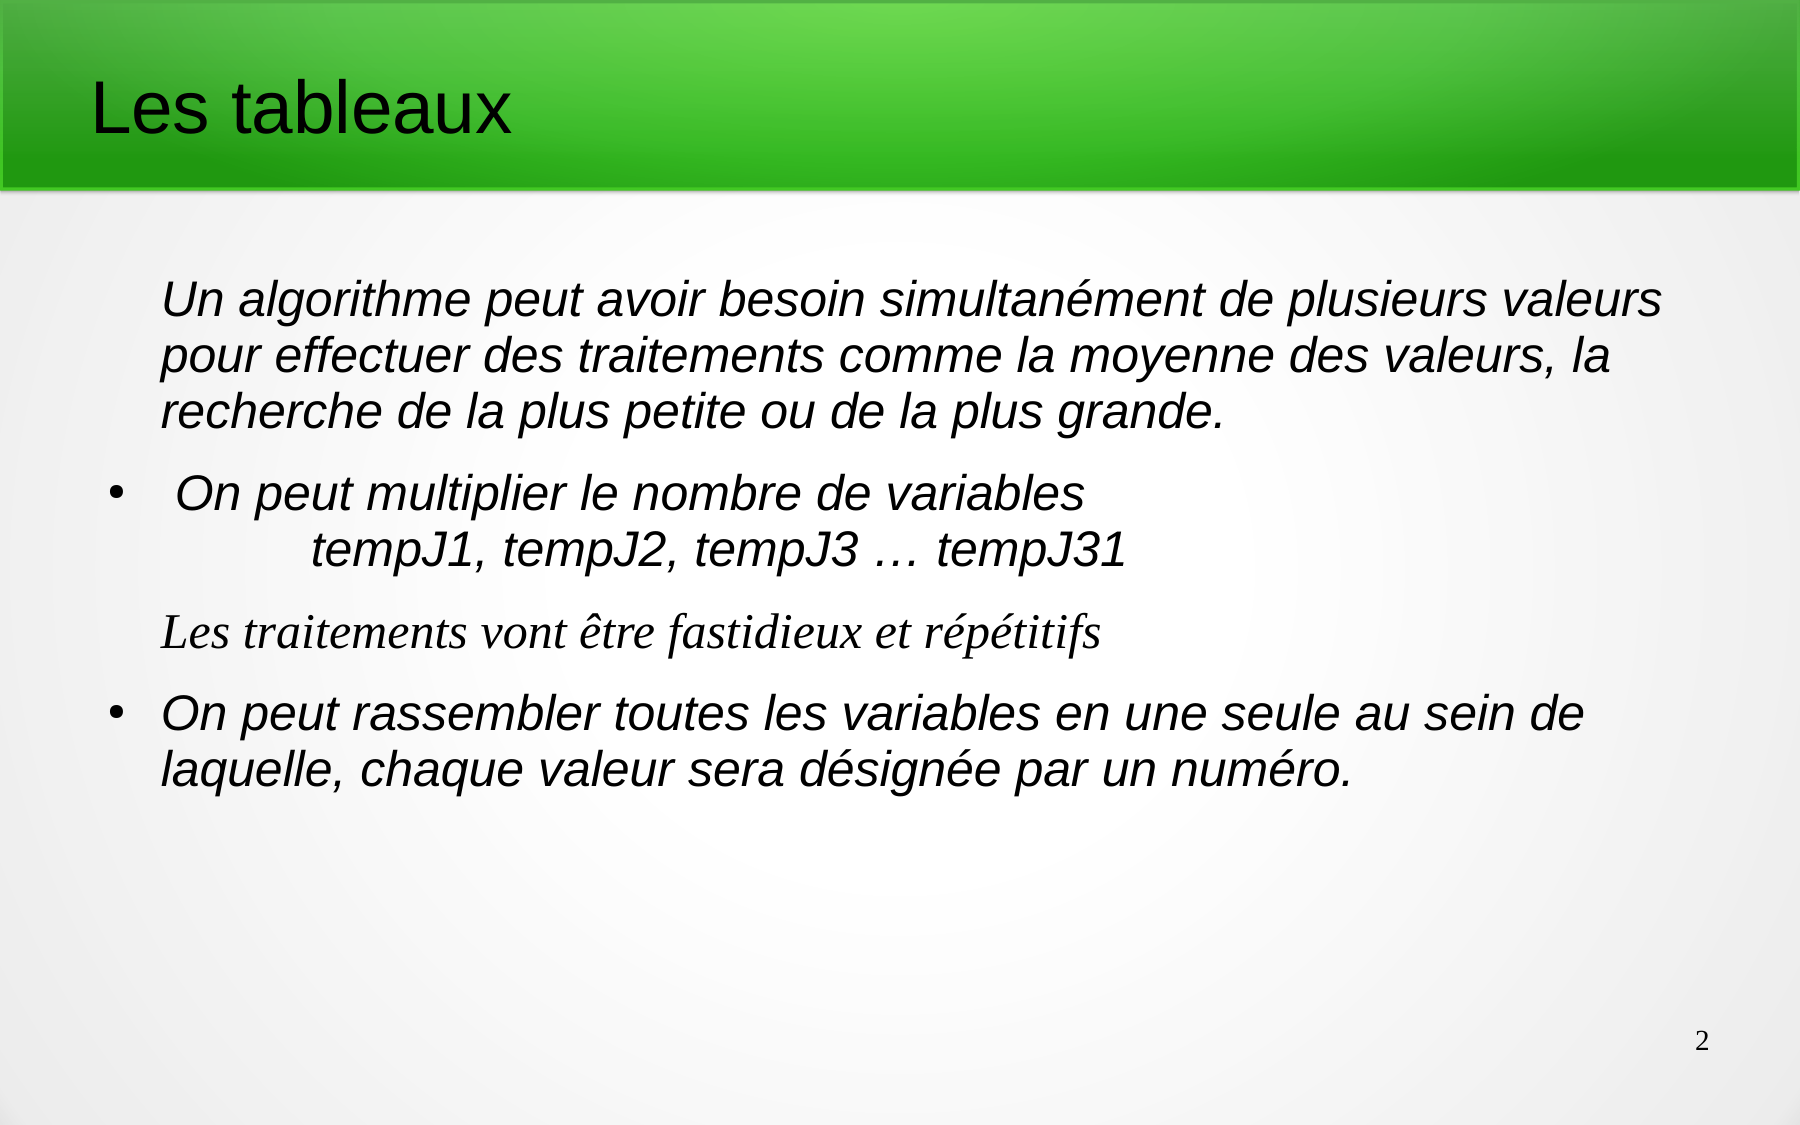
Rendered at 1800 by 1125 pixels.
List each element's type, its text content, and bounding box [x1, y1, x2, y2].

list Un algorithme peut avoir besoin simultanément de plusieurs valeurs pour effectuer des traitements comme la moyenne des valeurs, la recherche de la plus petite ou de la plus grande. On peut multiplier le nombre de variables tempJ1, tempJ2, tempJ3 … tempJ31 Les traitements vont être fastidieux et répétitifs On peut rassembler toutes les variables en une seule au sein de laquelle, chaque valeur sera désignée par un numéro. [90, 271, 1711, 924]
title Les tableaux [90, 42, 1711, 172]
